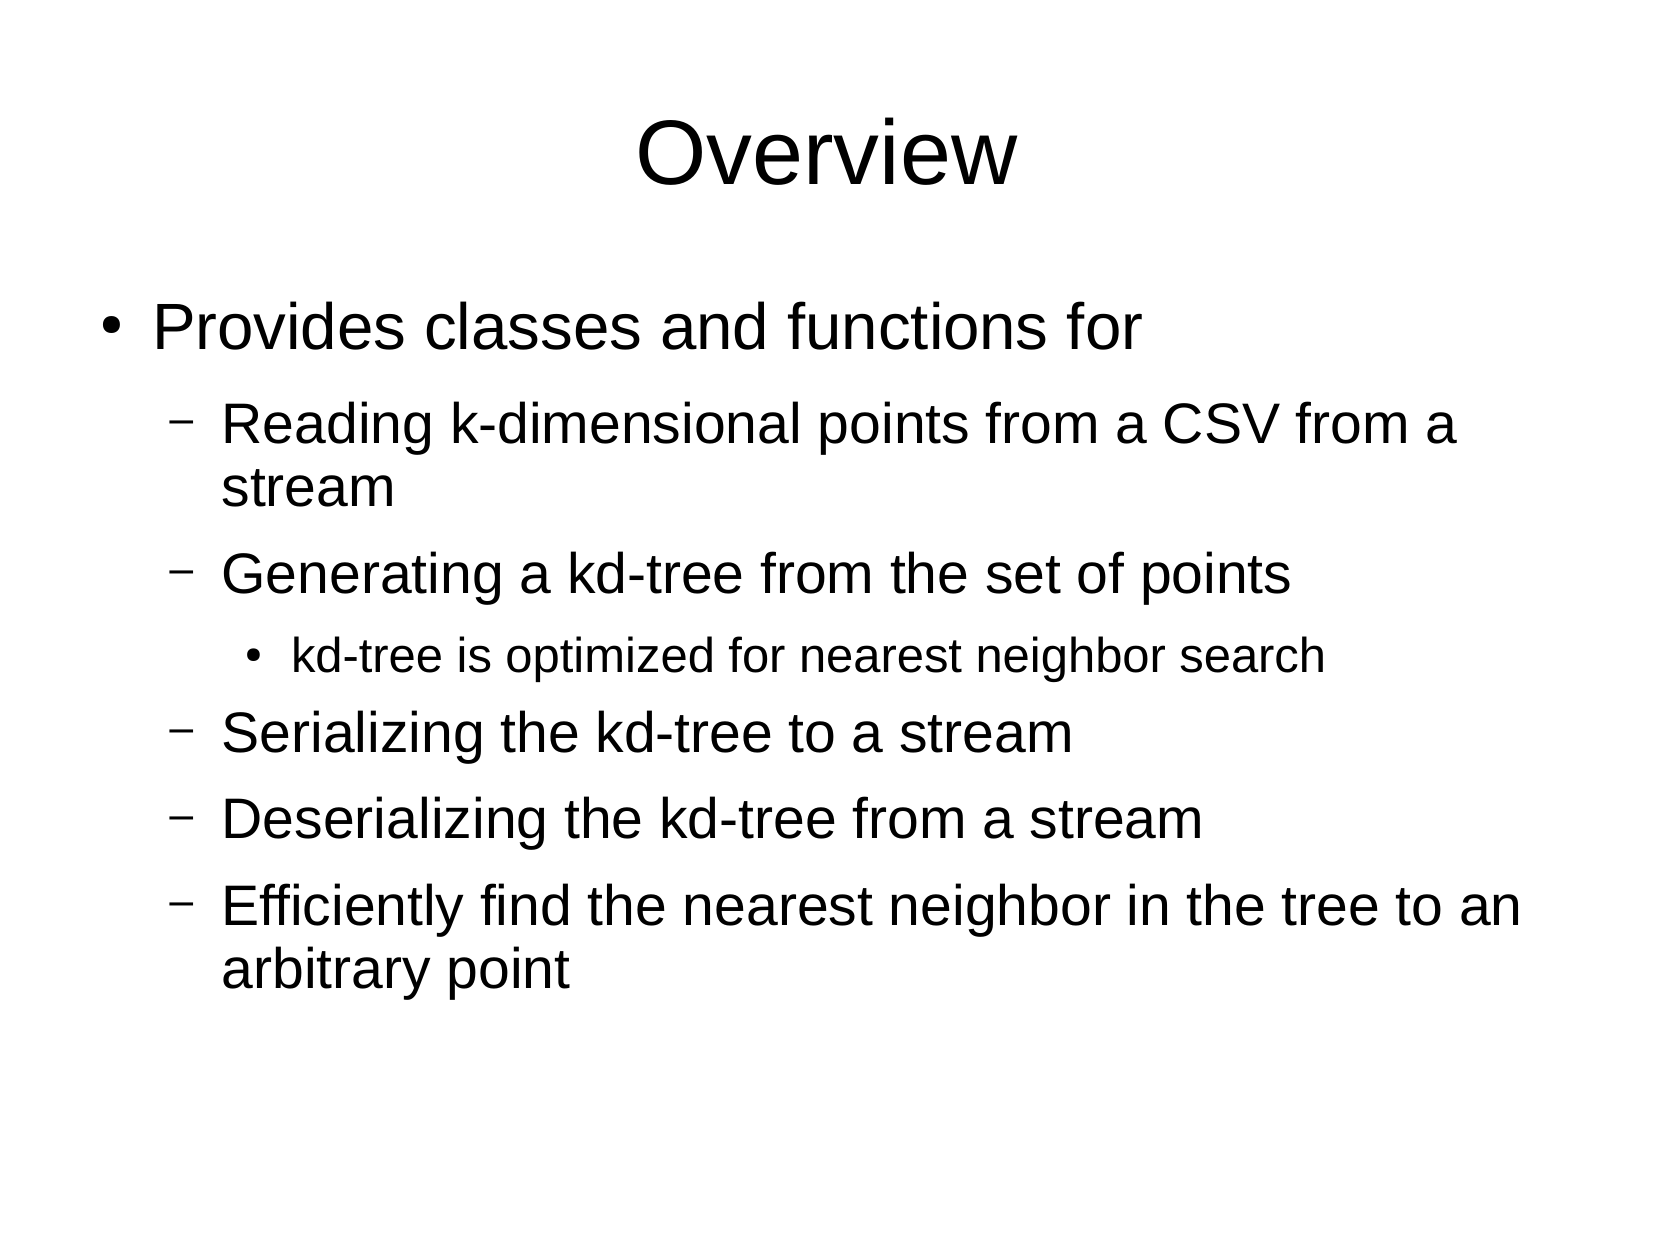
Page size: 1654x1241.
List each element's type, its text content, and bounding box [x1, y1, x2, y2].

title Overview [82, 49, 1571, 257]
list Provides classes and functions for Reading k-dimensional points from a CSV from a stream Generating a kd-tree from the set of points kd-tree is optimized for nearest neighbor search Serializing the kd-tree to a stream Deserializing the kd-tree from a stream Efficiently find the nearest neighbor in the tree to an arbitrary point [82, 290, 1571, 1010]
